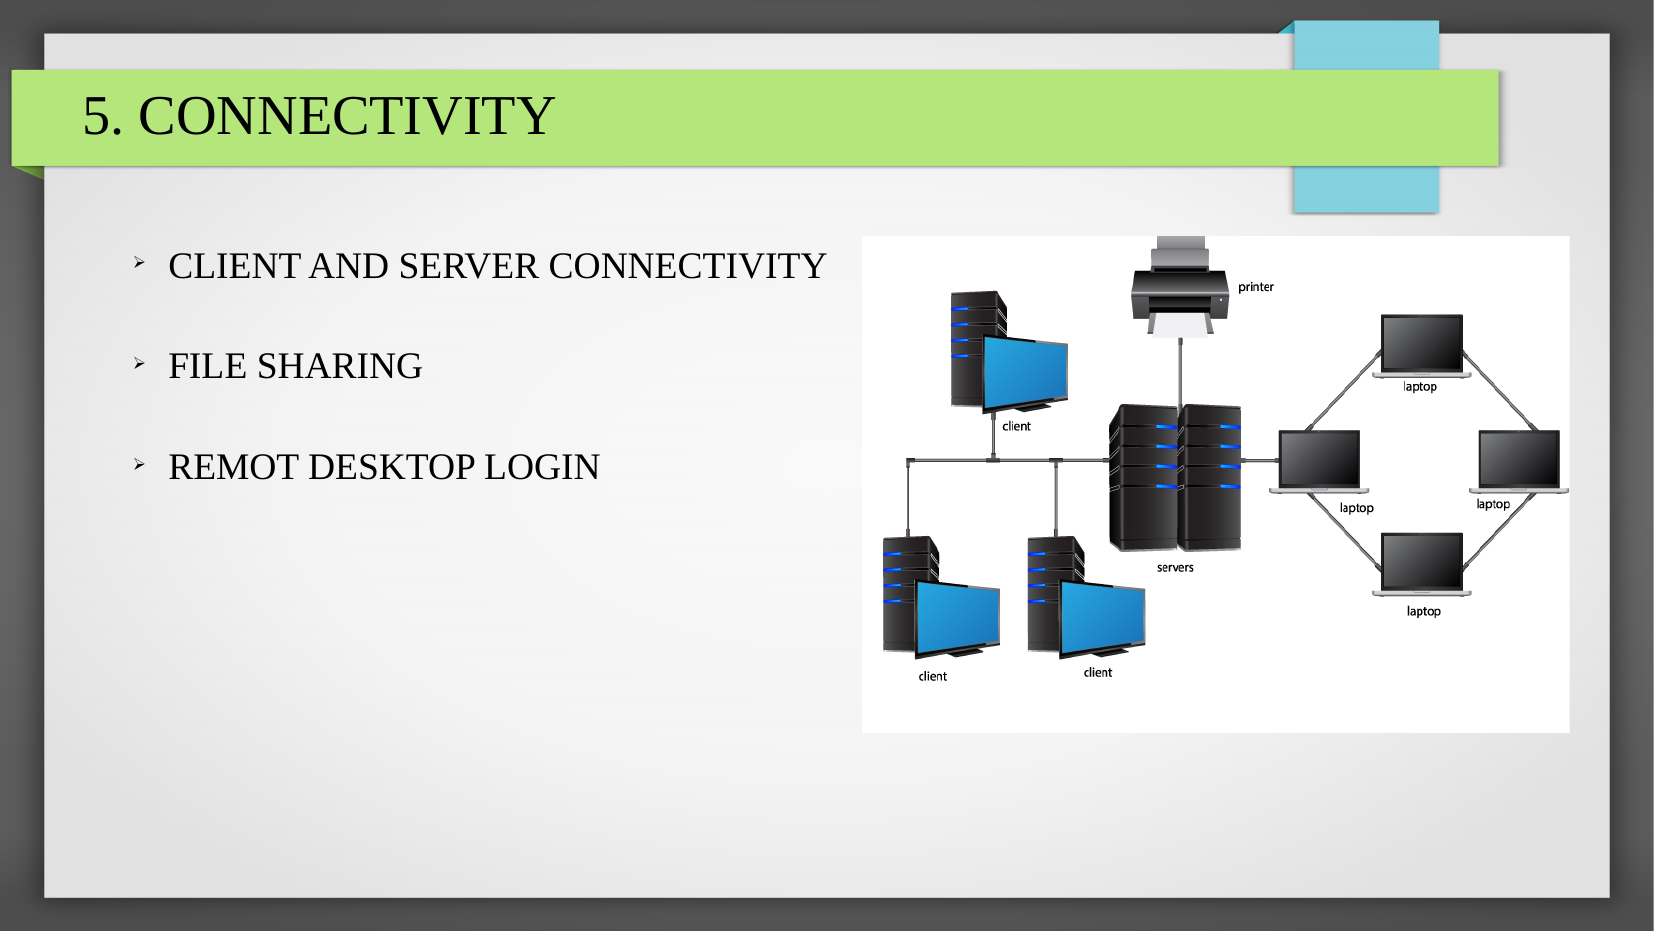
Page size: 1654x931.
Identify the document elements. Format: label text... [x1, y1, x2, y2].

title 5. CONNECTIVITY [82, 70, 1264, 160]
picture [0, 0, 1654, 931]
text_box CLIENT AND SERVER CONNECTIVITY FILE SHARING REMOT DESKTOP LOGIN [118, 237, 843, 495]
